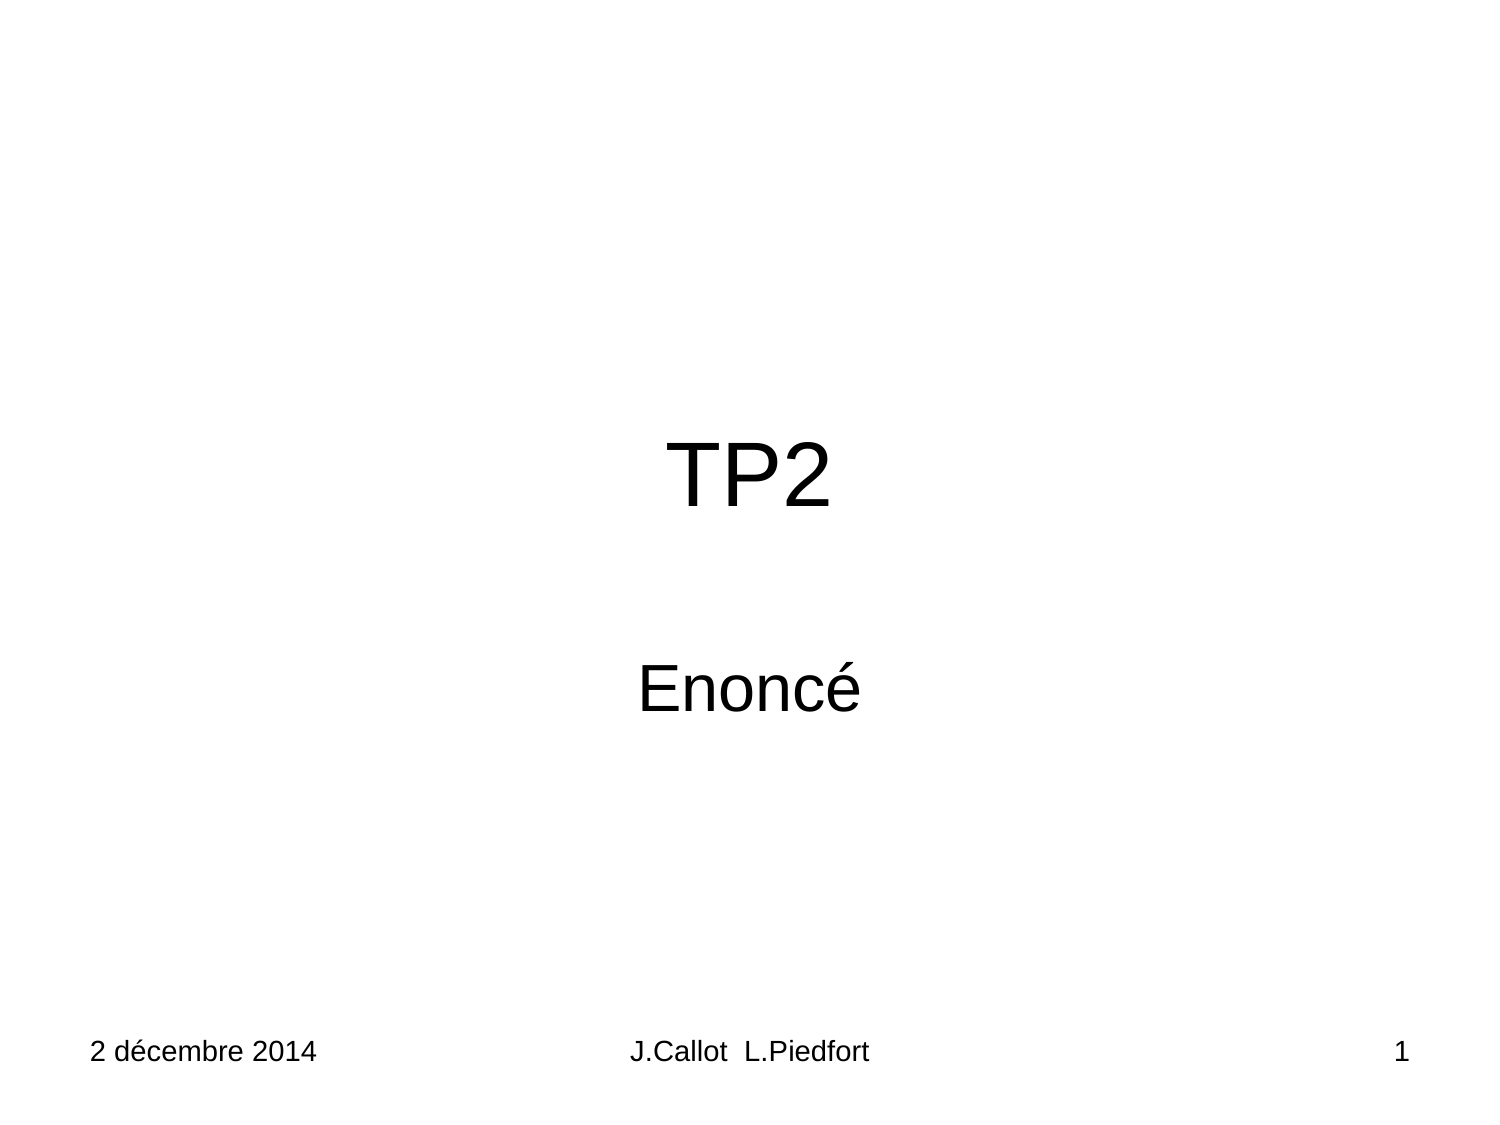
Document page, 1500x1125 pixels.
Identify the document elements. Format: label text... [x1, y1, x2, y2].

text_box J.Callot L.Piedfort [512, 1024, 988, 1103]
subtitle Enoncé [225, 637, 1276, 925]
text_box <numéro> [1074, 1024, 1426, 1103]
title TP2 [112, 349, 1388, 591]
text_box 2 décembre 2014 [74, 1024, 426, 1103]
